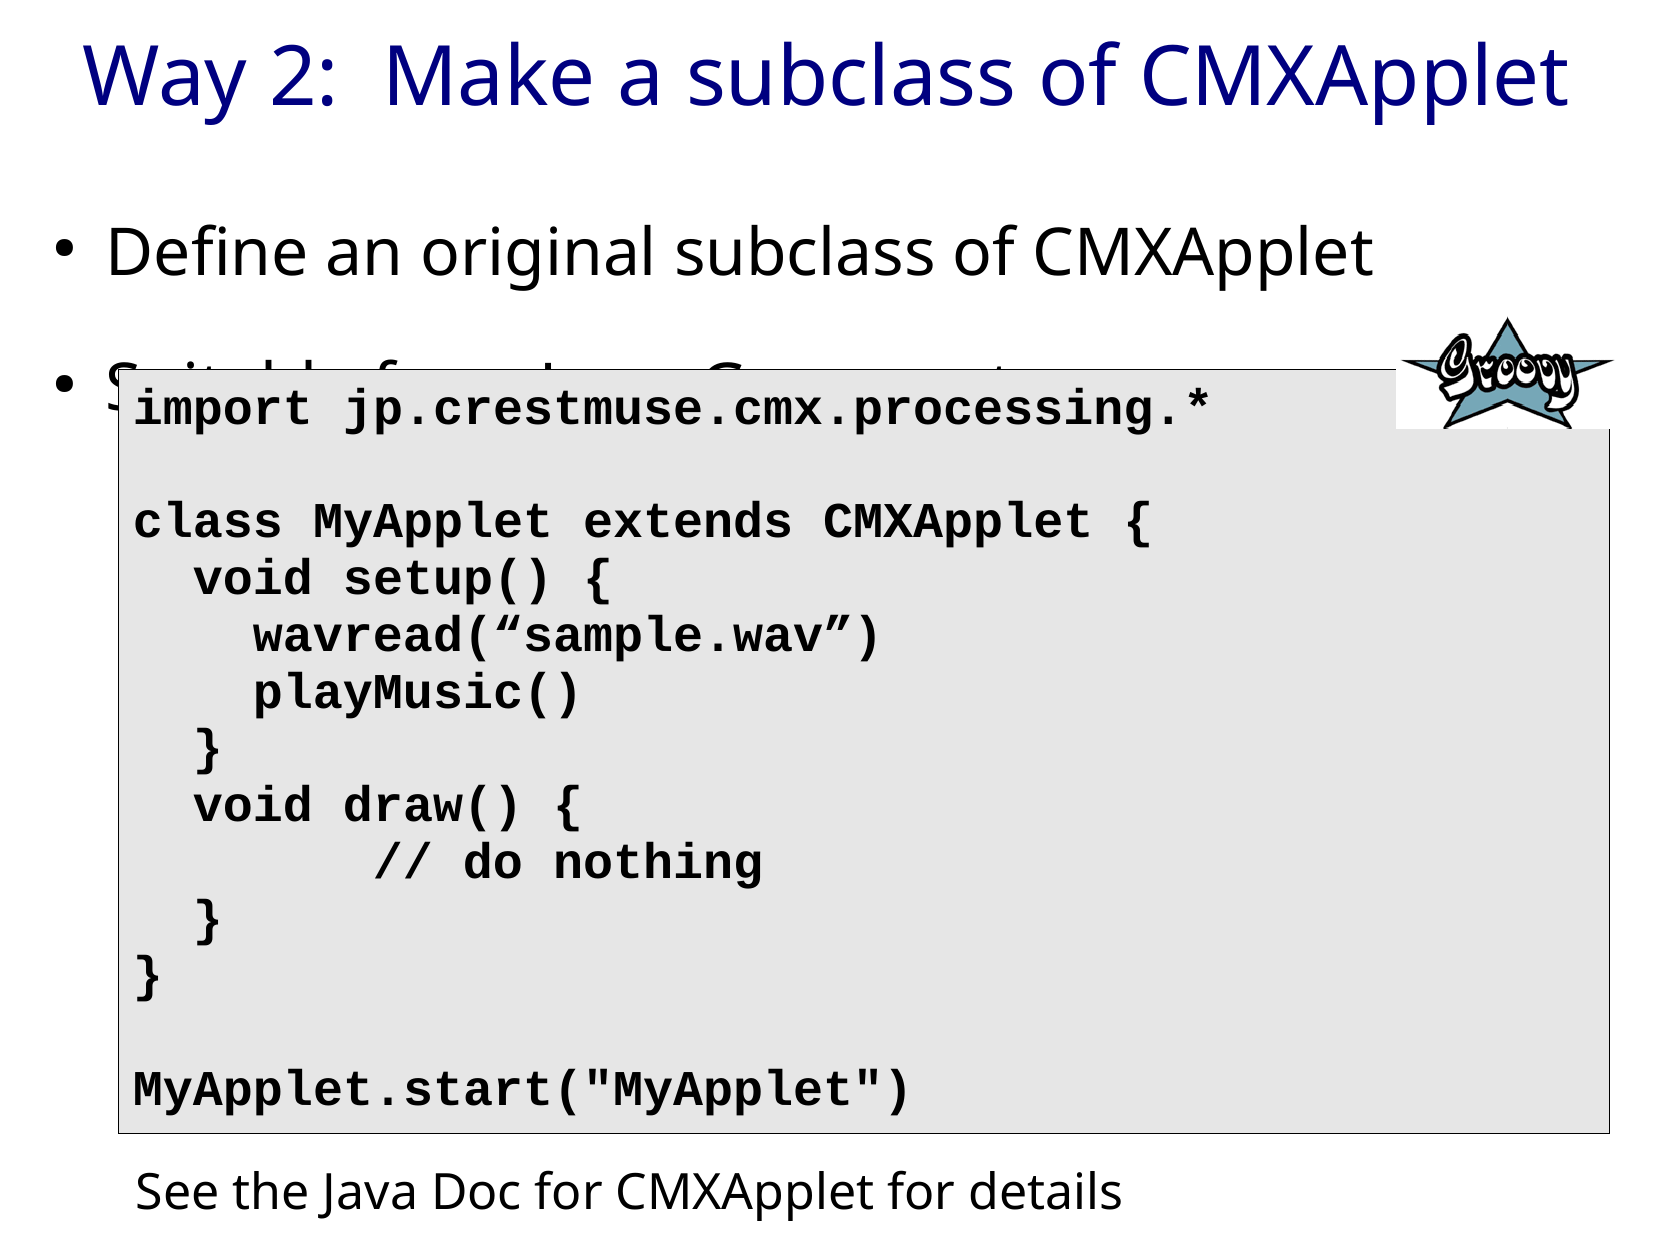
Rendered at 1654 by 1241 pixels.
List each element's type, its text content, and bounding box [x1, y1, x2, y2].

picture [1396, 312, 1619, 429]
title Way 2: Make a subclass of CMXApplet [17, 28, 1636, 119]
text_box import jp.crestmuse.cmx.processing.* class MyApplet extends CMXApplet { void setup() { wavread(“sample.wav”) playMusic() } void draw() { // do nothing } } MyApplet.start("MyApplet") [118, 369, 1610, 1134]
list Define an original subclass of CMXApplet Suitable from Java, Groovy, etc. [35, 160, 1622, 432]
text_box See the Java Doc for CMXApplet for details [121, 1148, 1152, 1218]
